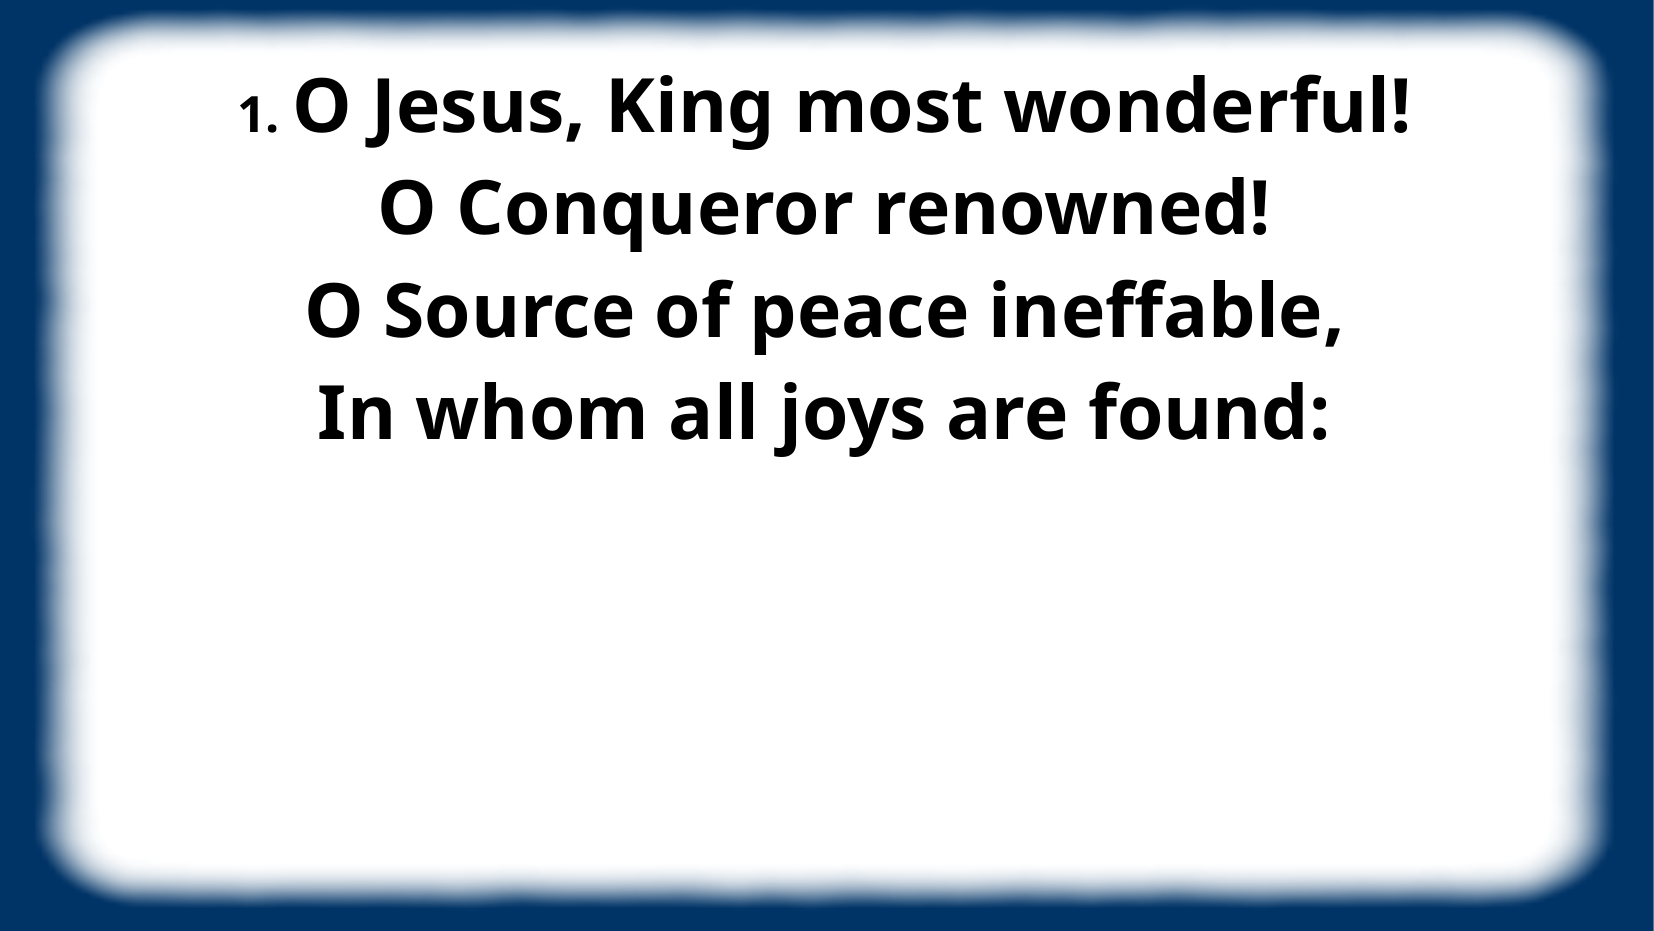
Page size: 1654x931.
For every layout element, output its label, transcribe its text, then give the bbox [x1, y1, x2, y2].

text_box 1. O Jesus, King most wonderful! O Conqueror renowned! O Source of peace ineffable, In whom all joys are found: [105, 45, 1546, 460]
picture [0, 0, 1654, 931]
